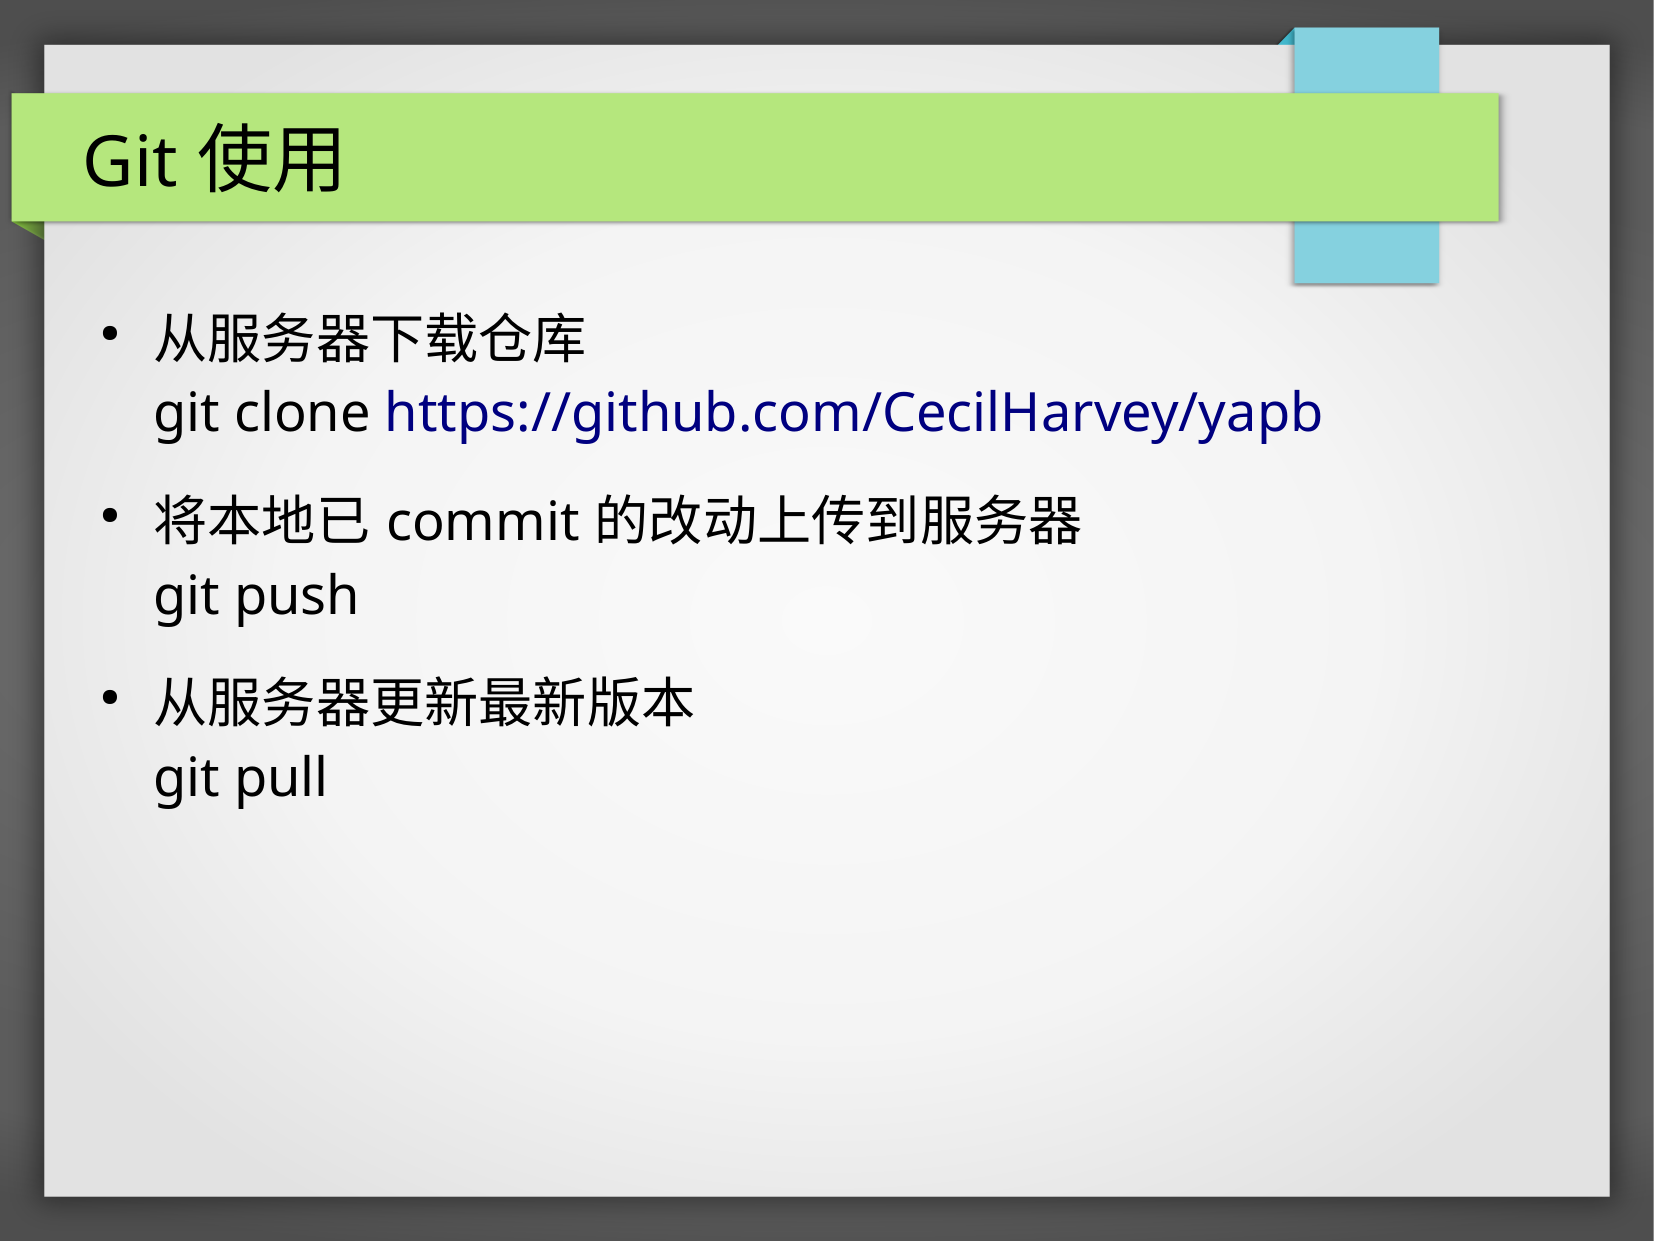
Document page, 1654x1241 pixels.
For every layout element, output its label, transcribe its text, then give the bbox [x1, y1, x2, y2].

picture [0, 0, 1654, 1241]
title Git使用 [82, 94, 1264, 213]
list 从服务器下载仓库 git clone https://github.com/CecilHarvey/yapb 将本地已commit的改动上传到服务器 git push 从服务器更新最新版本 git pull [82, 295, 1571, 1015]
